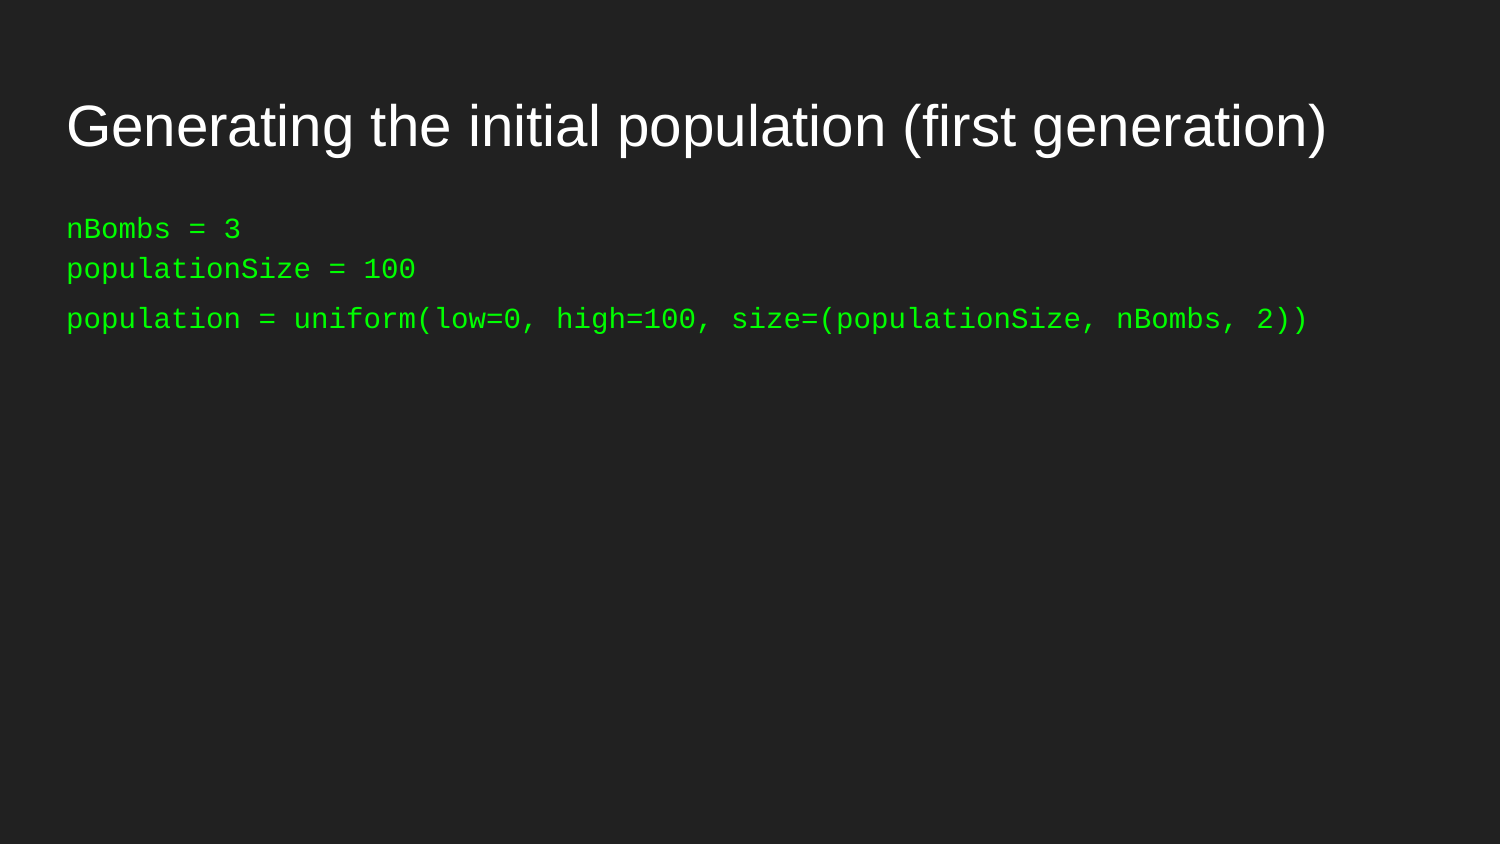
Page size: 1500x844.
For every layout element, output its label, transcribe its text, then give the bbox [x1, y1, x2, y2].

title Generating the initial population (first generation) [51, 72, 1449, 167]
list nBombs = 3 populationSize = 100 population = uniform(low=0, high=100, size=(populationSize, nBombs, 2)) [51, 189, 1449, 750]
